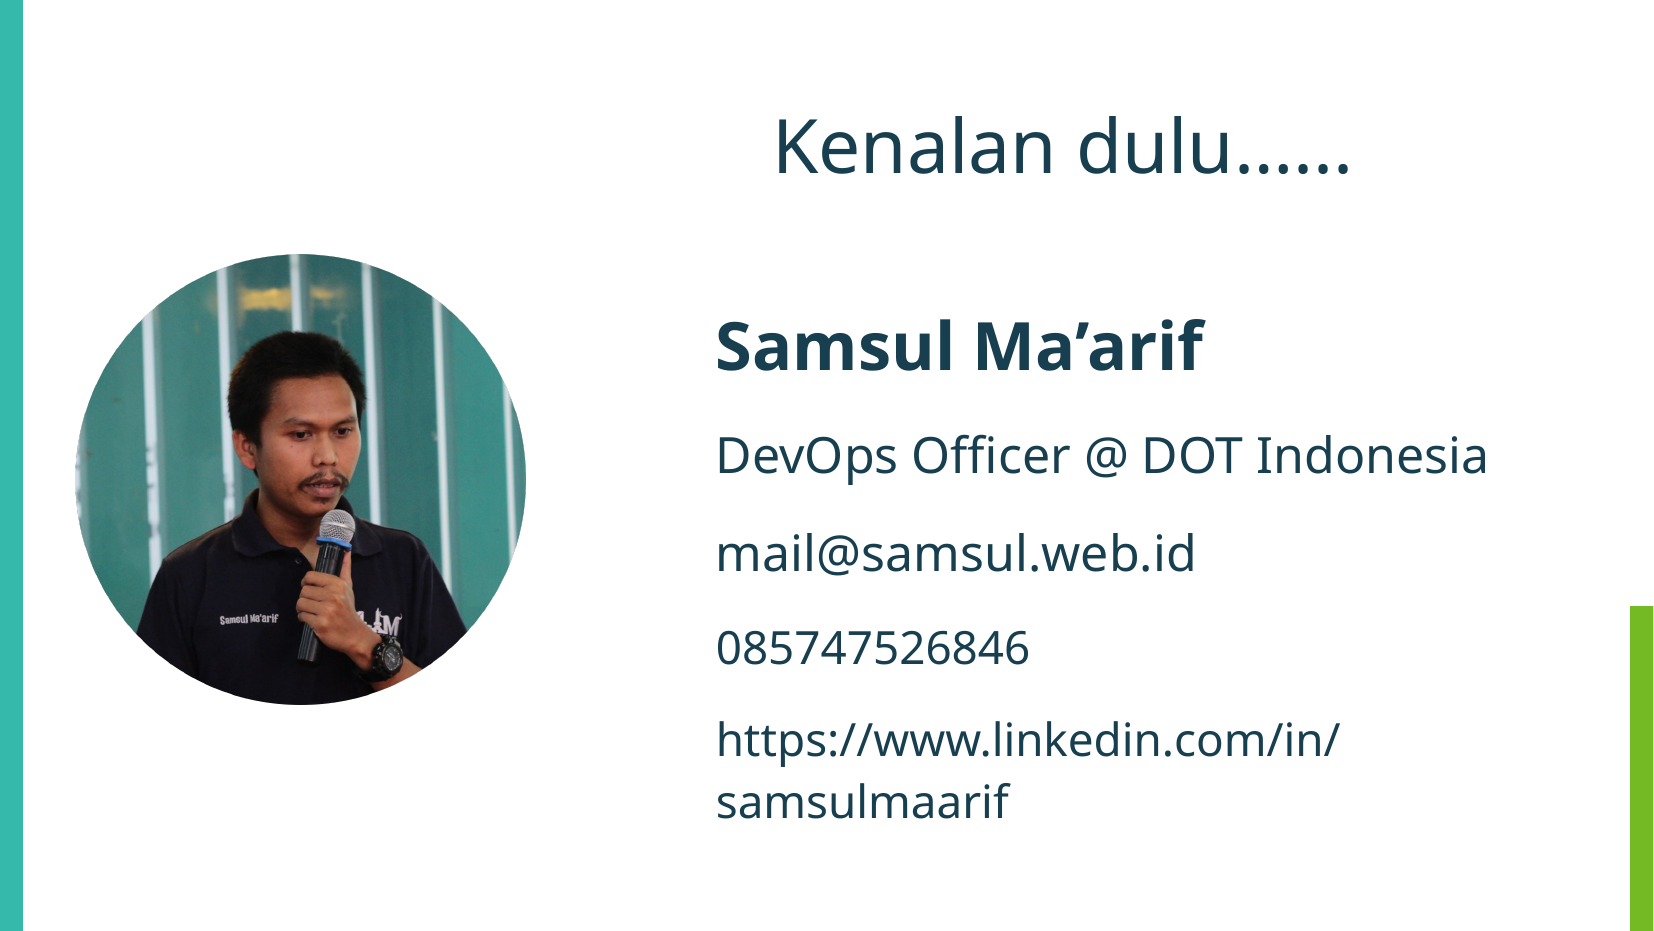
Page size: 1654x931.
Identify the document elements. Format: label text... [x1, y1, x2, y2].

title Kenalan dulu…... [555, 49, 1571, 239]
list Samsul Ma’arif DevOps Officer @ DOT Indonesia mail@samsul.web.id 085747526846 https://www.linkedin.com/in/samsulmaarif [645, 299, 1561, 870]
picture [75, 254, 526, 706]
